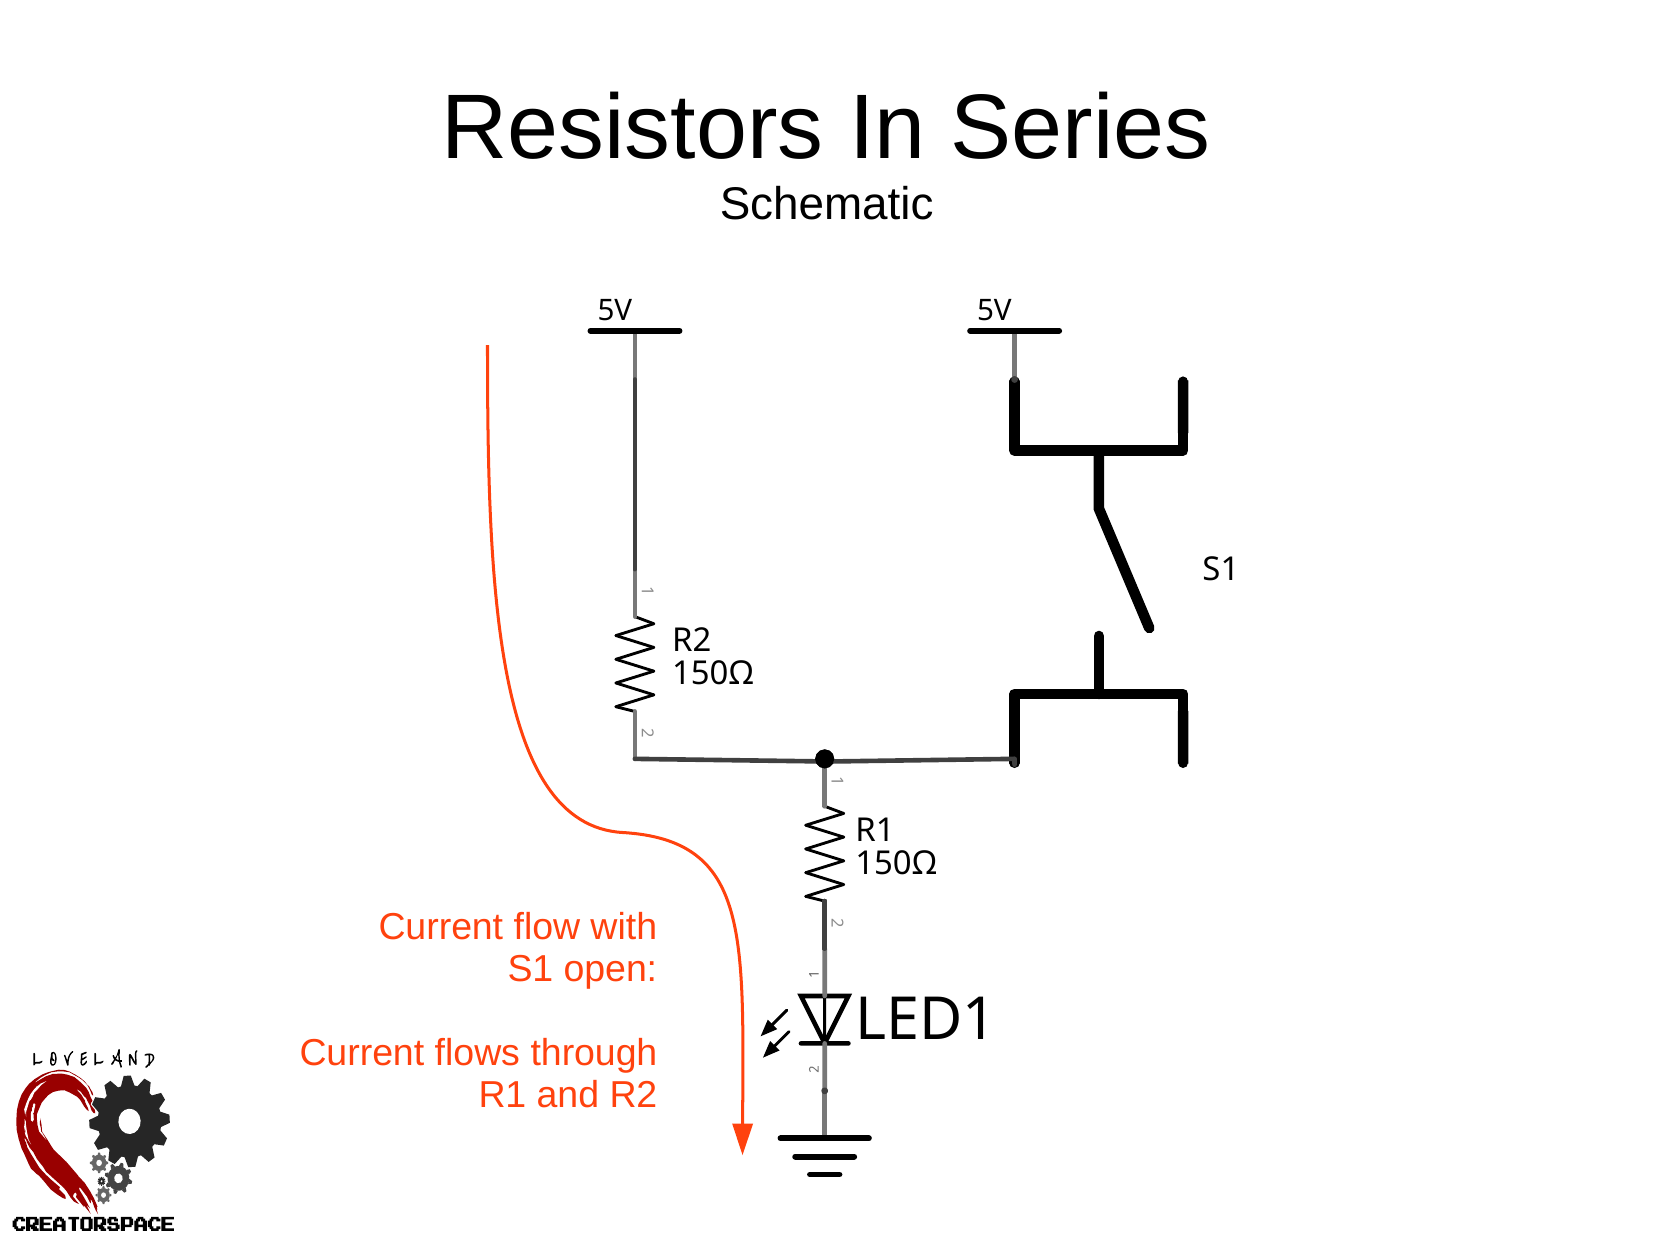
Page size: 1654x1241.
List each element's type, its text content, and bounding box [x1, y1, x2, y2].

title Resistors In Series Schematic [82, 49, 1571, 257]
text_box Current flow with S1 open: Current flows through R1 and R2 [284, 897, 585, 1123]
picture [585, 285, 1253, 1186]
